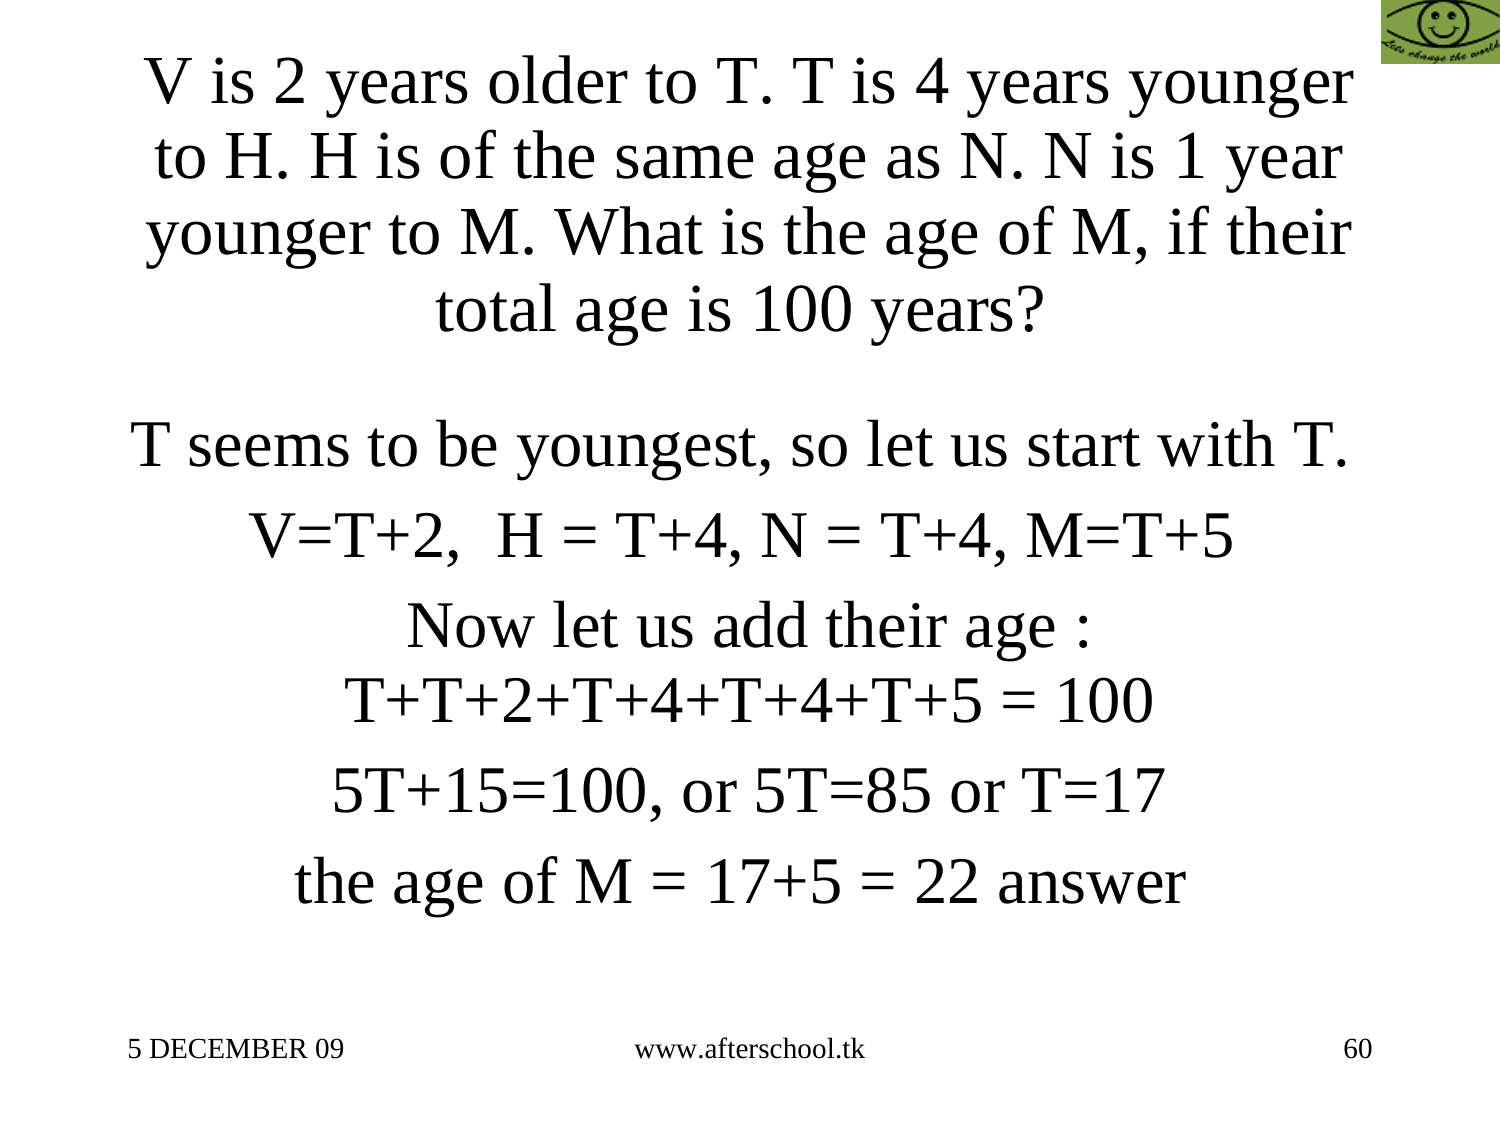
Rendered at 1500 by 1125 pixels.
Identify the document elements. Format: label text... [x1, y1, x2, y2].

subtitle T seems to be youngest, so let us start with T. V=T+2, H = T+4, N = T+4, M=T+5 Now let us add their age : T+T+2+T+4+T+4+T+5 = 100 5T+15=100, or 5T=85 or T=17 the age of M = 17+5 = 22 answer [112, 332, 1388, 993]
picture [1381, 0, 1500, 64]
title V is 2 years older to T. T is 4 years younger to H. H is of the same age as N. N is 1 year younger to M. What is the age of M, if their total age is 100 years? [112, 41, 1388, 332]
